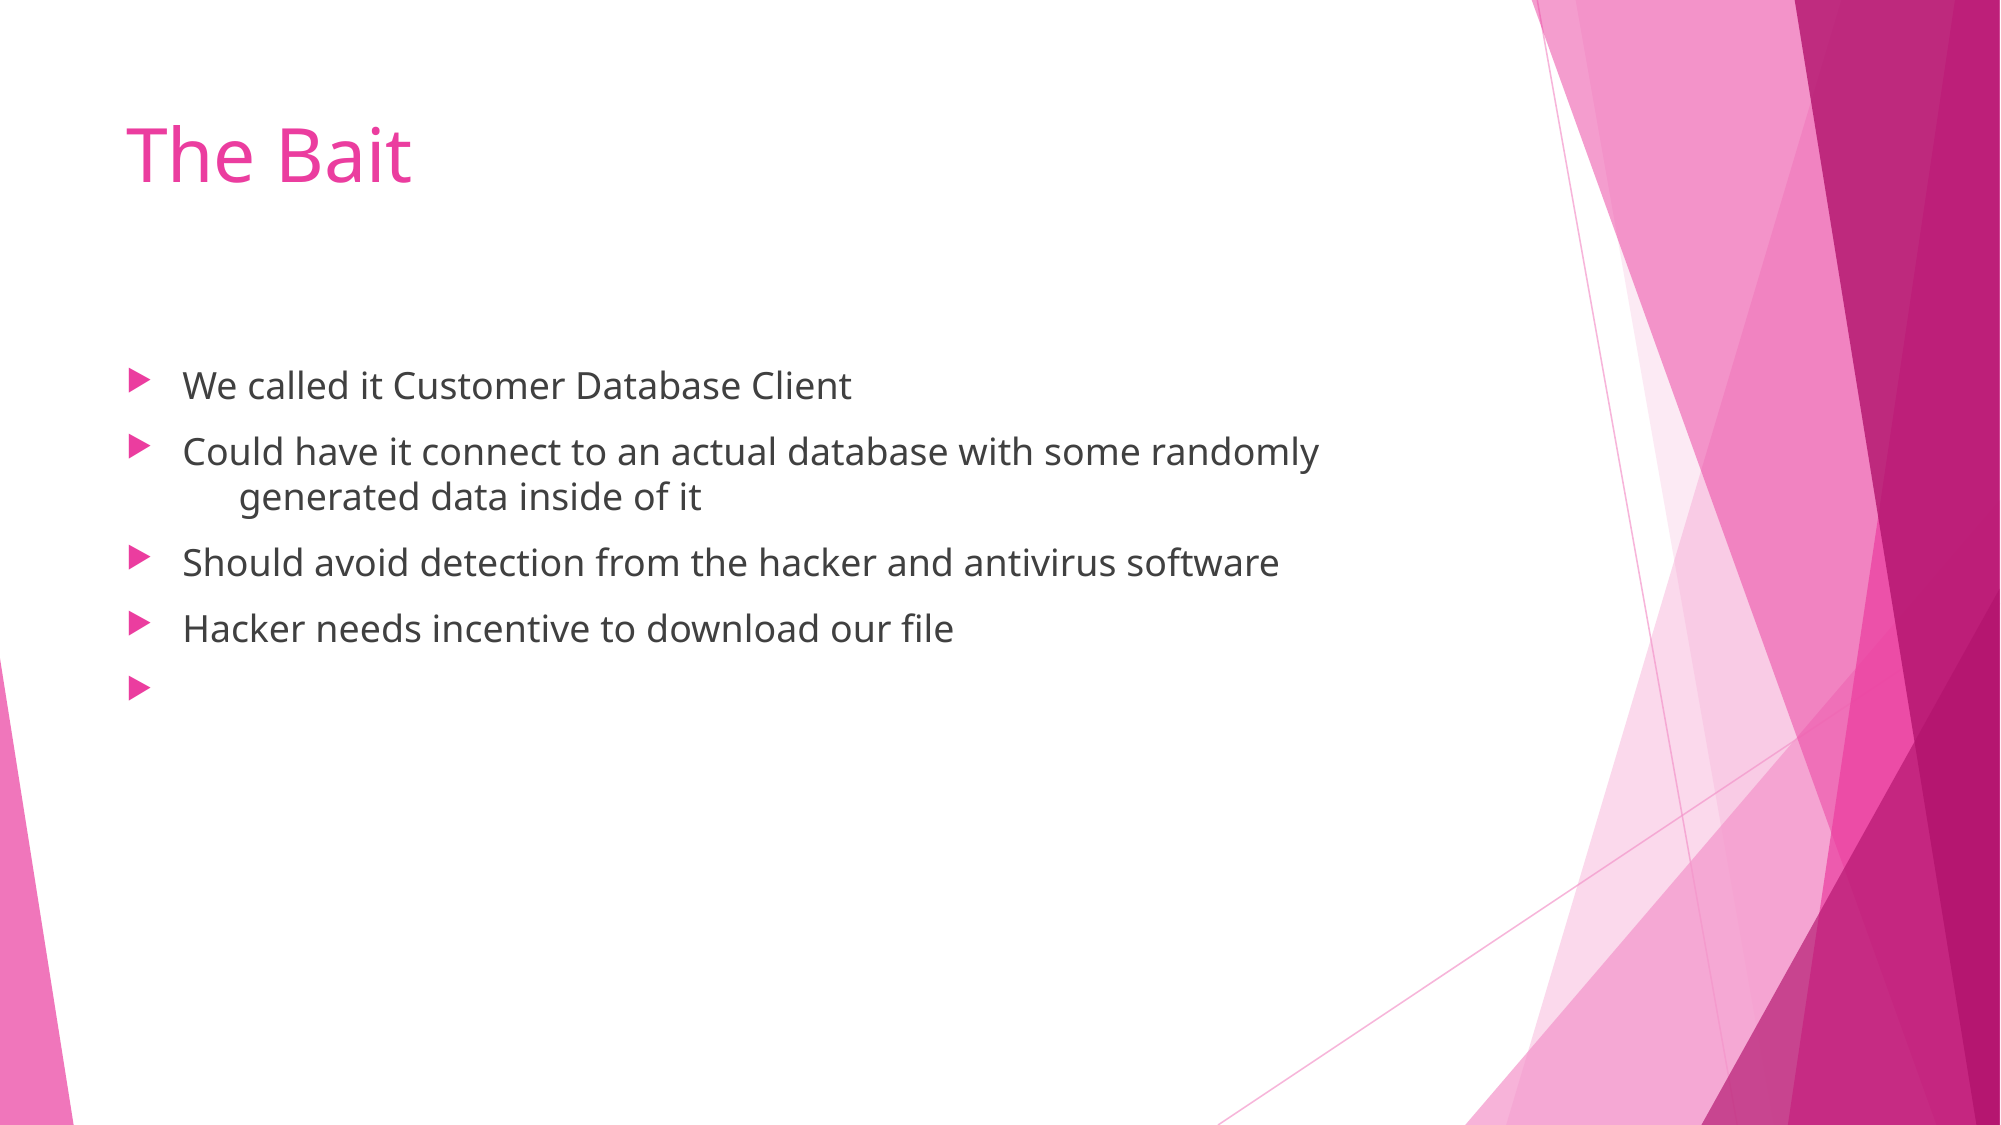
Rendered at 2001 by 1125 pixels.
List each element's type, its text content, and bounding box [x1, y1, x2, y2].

list We called it Customer Database Client Could have it connect to an actual database with some randomly generated data inside of it Should avoid detection from the hacker and antivirus software Hacker needs incentive to download our file [111, 354, 1522, 992]
title The Bait [111, 99, 1522, 317]
